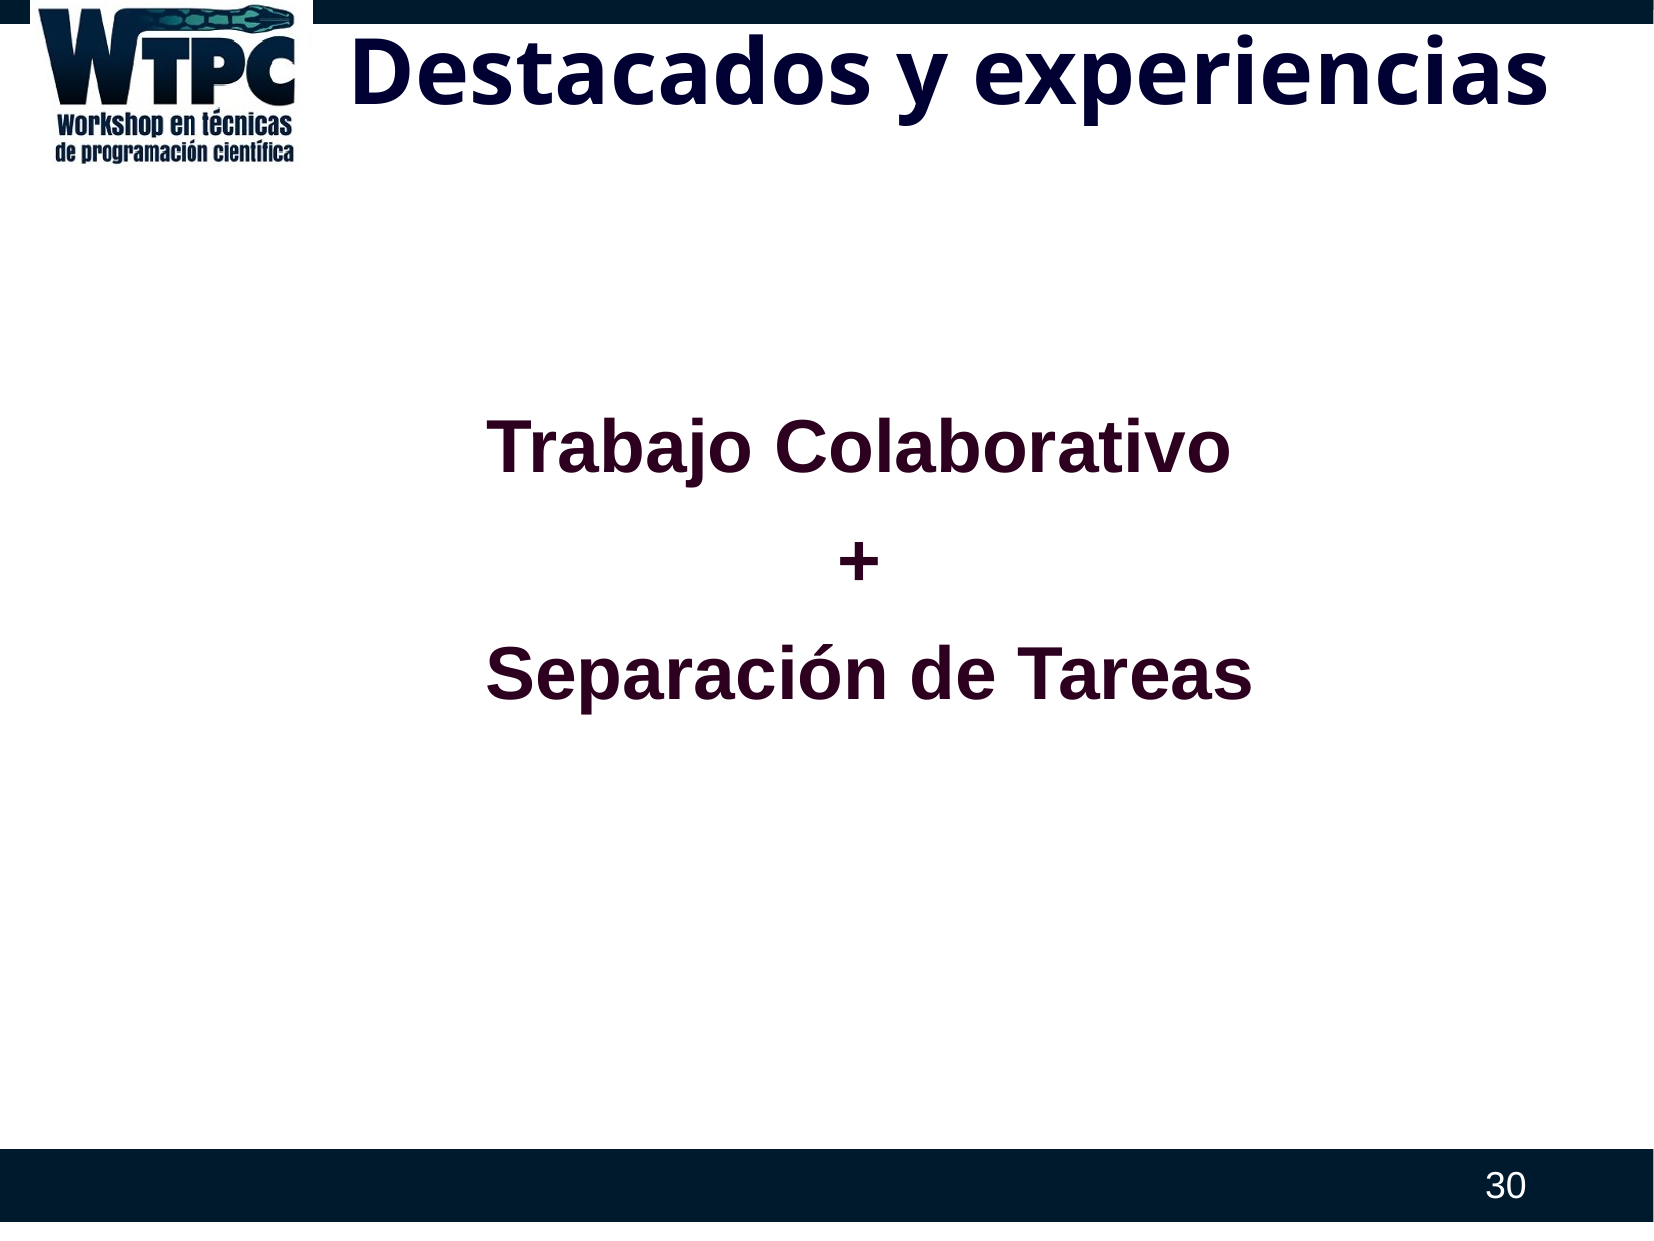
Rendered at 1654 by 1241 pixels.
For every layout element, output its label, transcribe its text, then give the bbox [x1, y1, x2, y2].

text_box <número> [1470, 1156, 1654, 1228]
picture [0, 0, 1654, 175]
title Destacados y experiencias [347, 24, 1569, 125]
picture [0, 1149, 1654, 1223]
list Trabajo Colaborativo + Separación de Tareas [39, 195, 1617, 1106]
